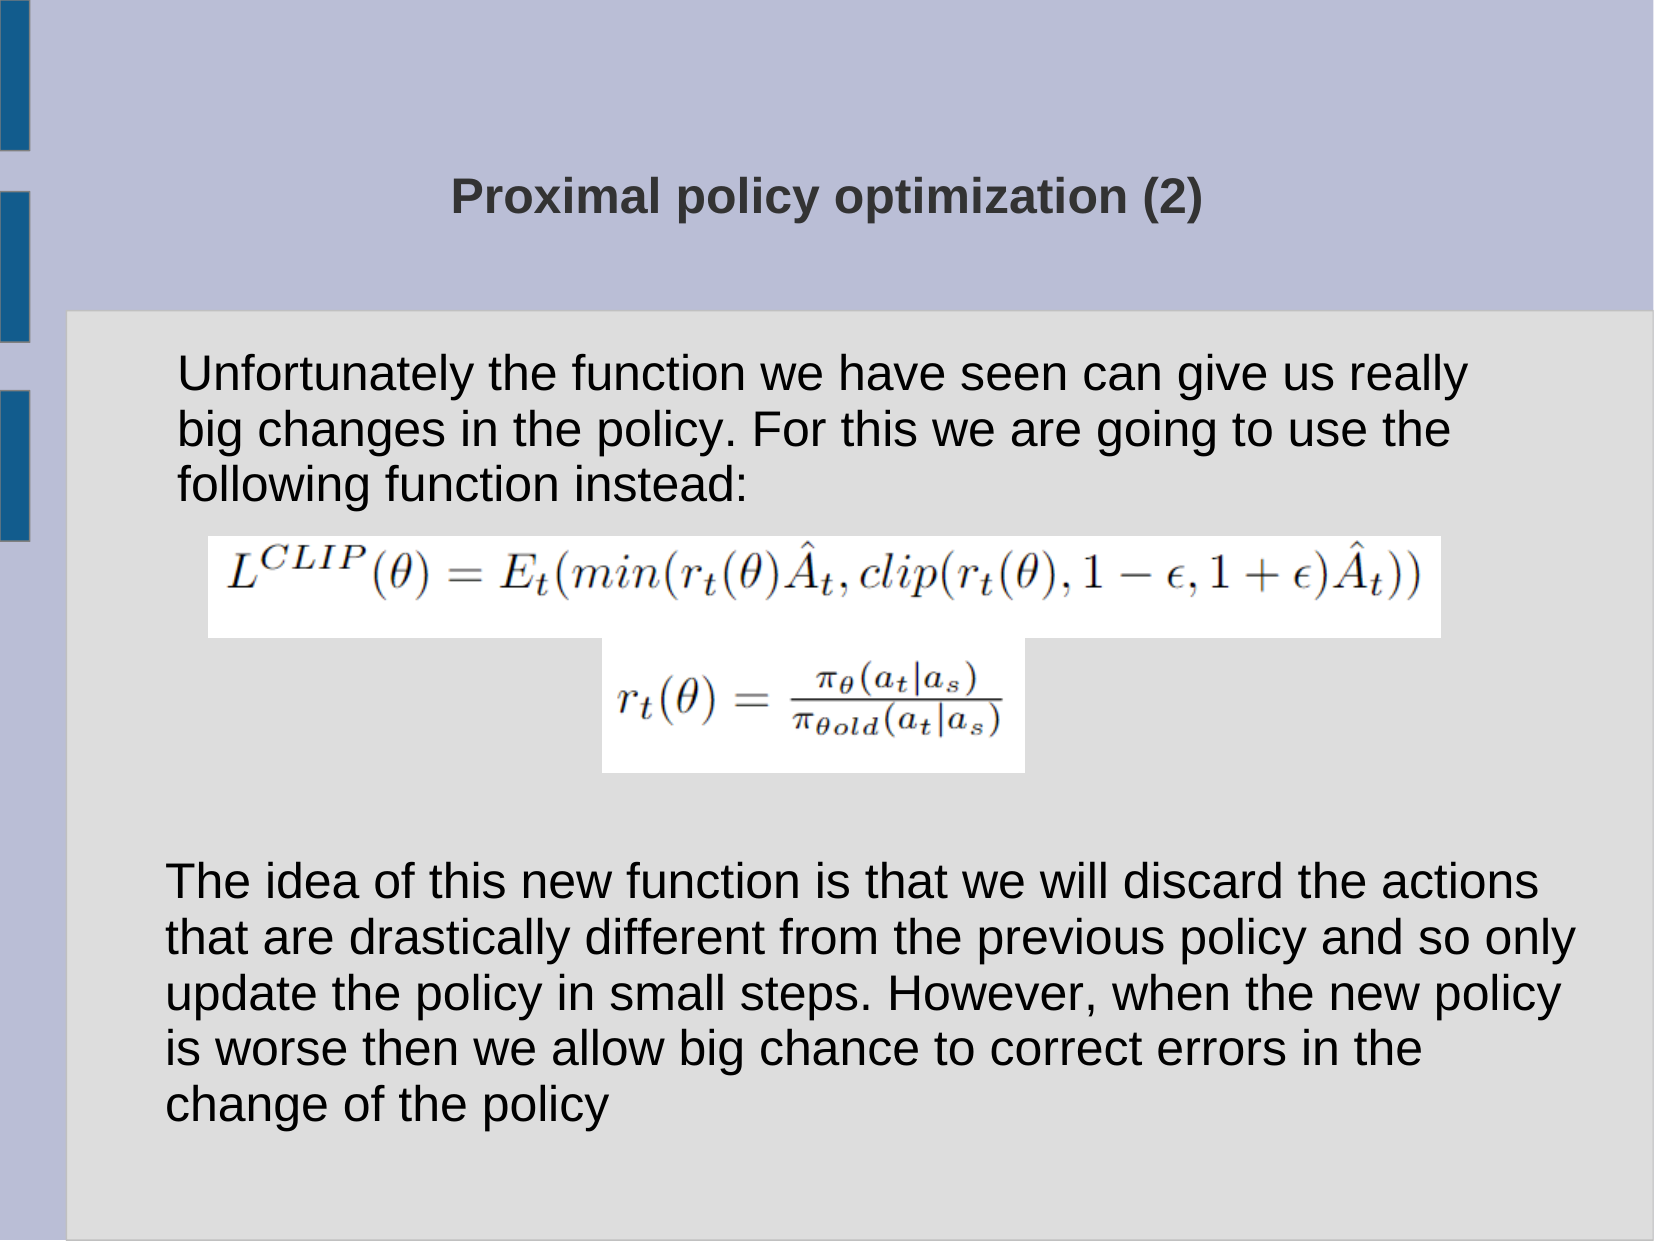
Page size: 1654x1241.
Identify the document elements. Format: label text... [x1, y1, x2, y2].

text_box Unfortunately the function we have seen can give us really big changes in the policy. For this we are going to use the following function instead: [177, 342, 1524, 510]
picture [208, 536, 1441, 773]
title Proximal policy optimization (2) [121, 91, 1534, 299]
text_box The idea of this new function is that we will discard the actions that are drastically different from the previous policy and so only update the policy in small steps. However, when the new policy is worse then we allow big chance to correct errors in the change of the policy [165, 850, 1595, 1130]
